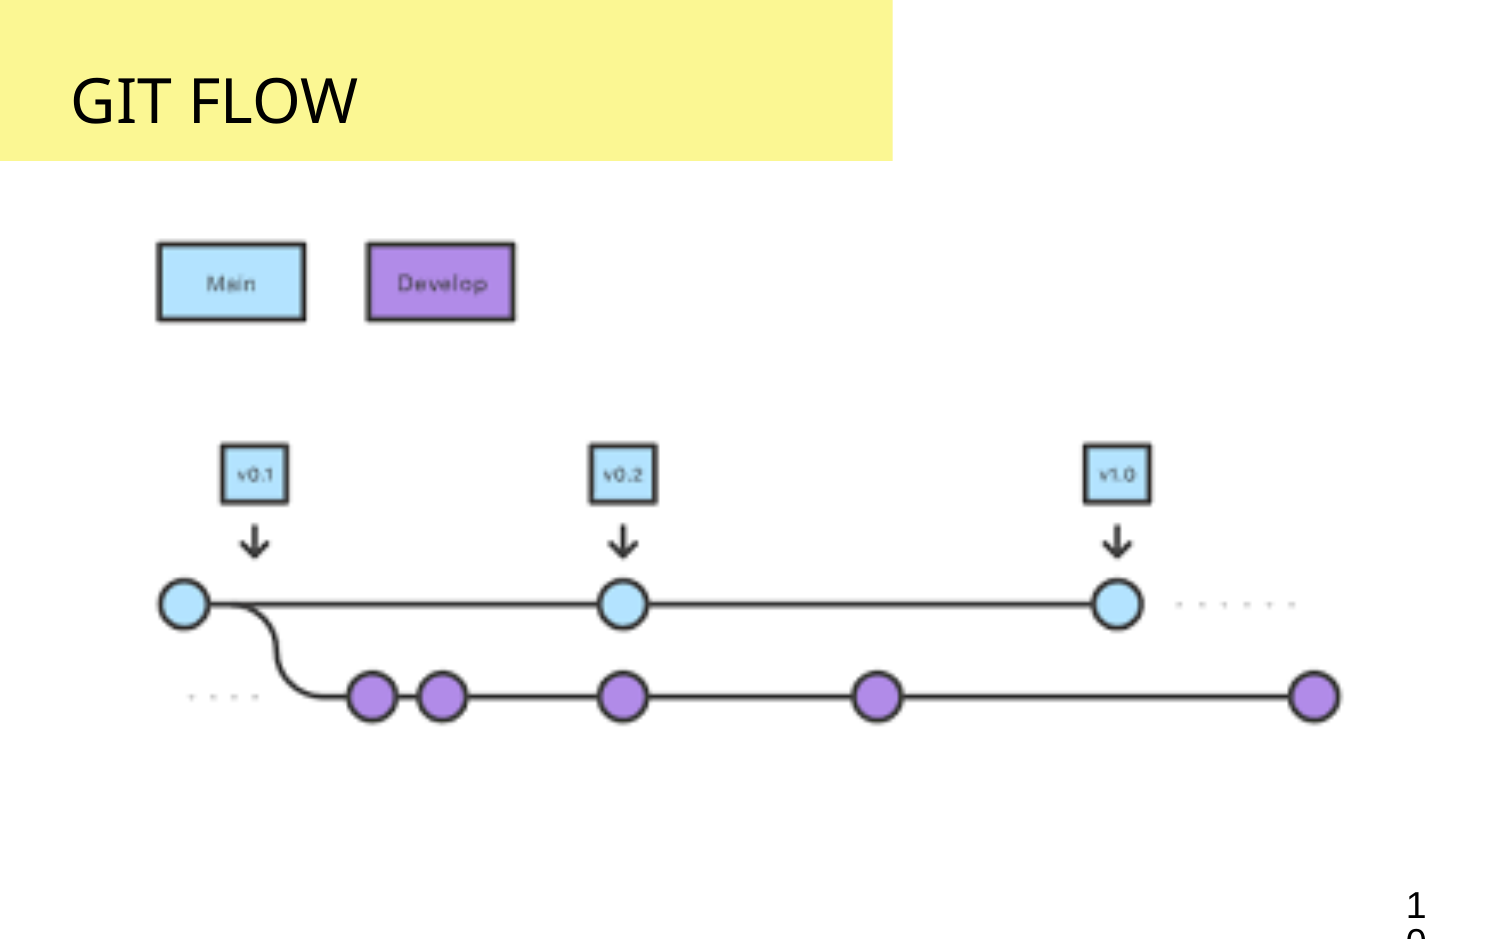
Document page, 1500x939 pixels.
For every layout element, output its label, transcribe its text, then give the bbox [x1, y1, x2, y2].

text_box [0, 0, 893, 161]
picture [150, 237, 1351, 730]
text_box <number> [1405, 880, 1434, 939]
text_box GIT FLOW [68, 59, 820, 218]
